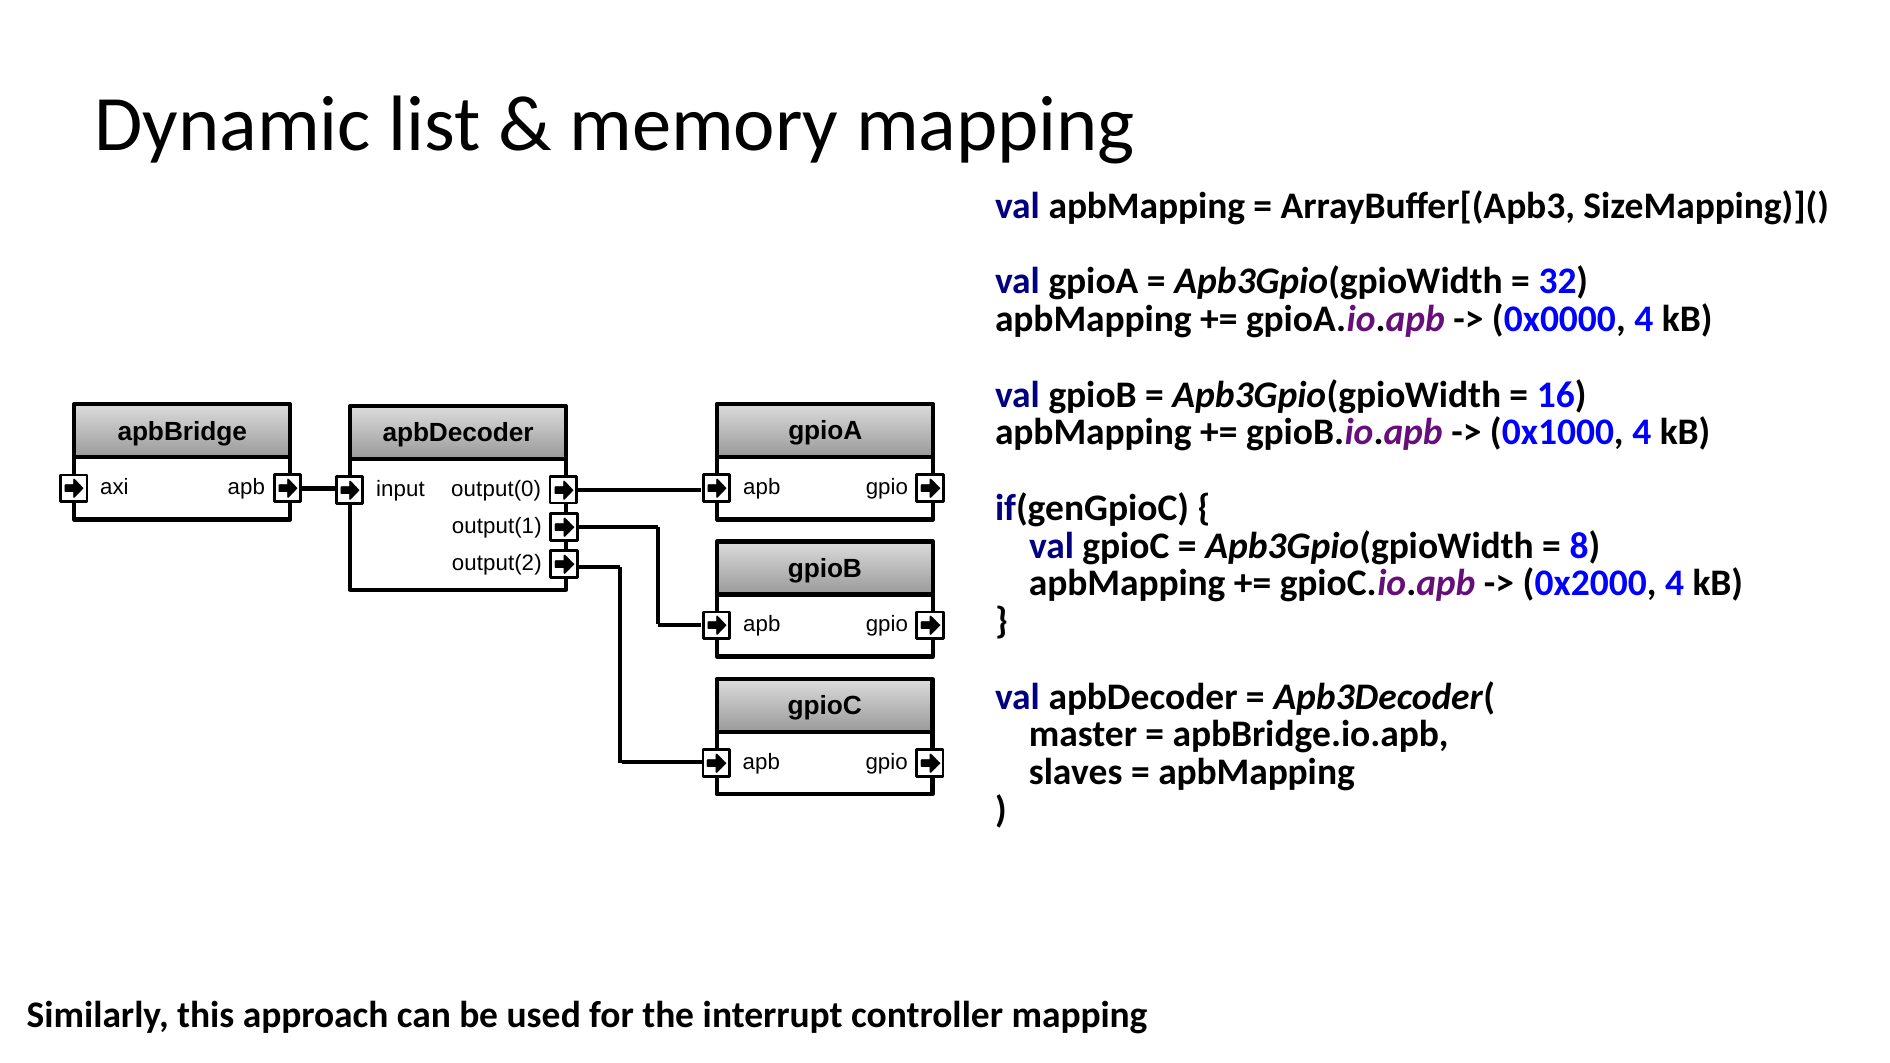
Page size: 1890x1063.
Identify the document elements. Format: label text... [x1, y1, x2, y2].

text_box val apbMapping = ArrayBuffer[(Apb3, SizeMapping)]() val gpioA = Apb3Gpio(gpioWidth = 32) apbMapping += gpioA.io.apb -> (0x0000, 4 kB) val gpioB = Apb3Gpio(gpioWidth = 16) apbMapping += gpioB.io.apb -> (0x1000, 4 kB) if(genGpioC) { val gpioC = Apb3Gpio(gpioWidth = 8) apbMapping += gpioC.io.apb -> (0x2000, 4 kB) } val apbDecoder = Apb3Decoder( master = apbBridge.io.apb, slaves = apbMapping ) [980, 182, 1890, 1004]
text_box Similarly, this approach can be used for the interrupt controller mapping [11, 992, 1241, 1063]
title Dynamic list & memory mapping [94, 42, 1796, 220]
picture [59, 401, 945, 797]
